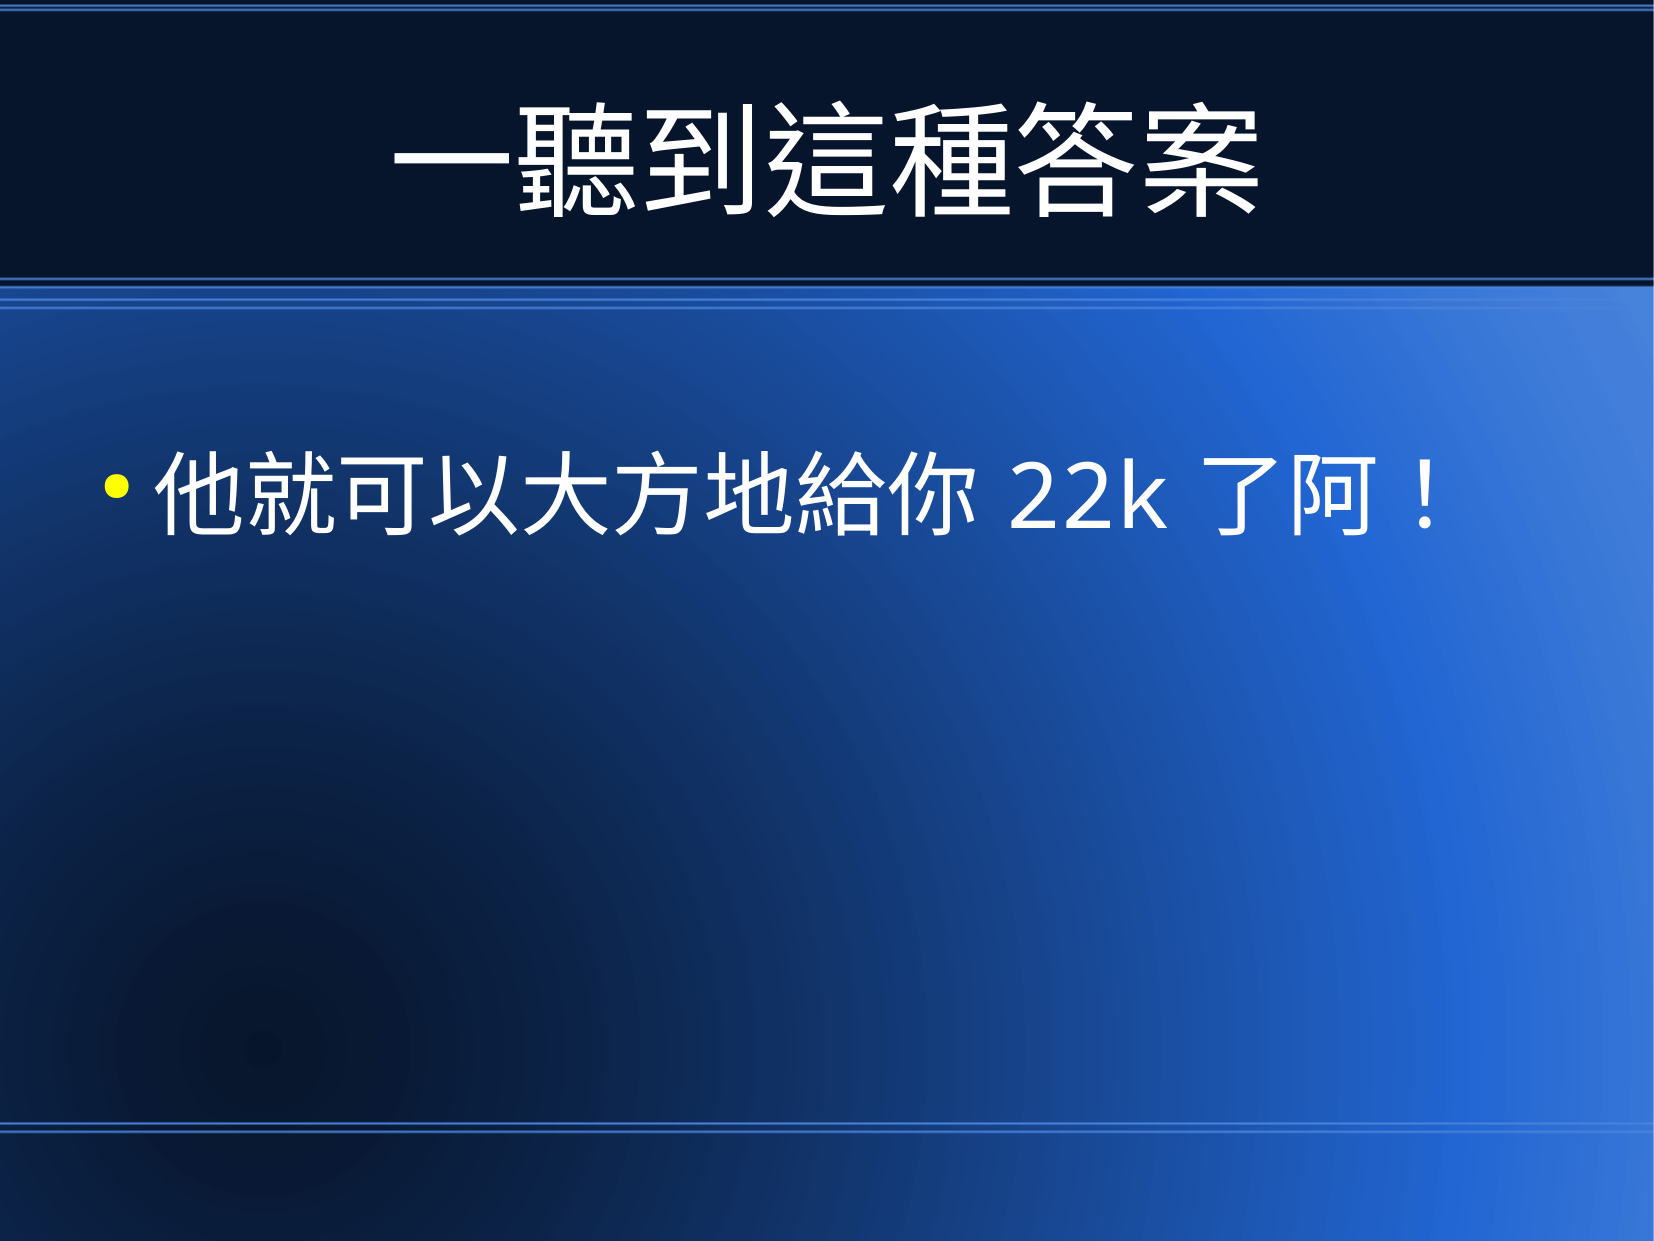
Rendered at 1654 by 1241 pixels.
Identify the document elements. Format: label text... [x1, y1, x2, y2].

list 他就可以大方地給你22k了阿！ [82, 355, 1571, 1241]
title 一聽到這種答案 [82, 49, 1571, 257]
picture [0, 0, 1654, 1241]
